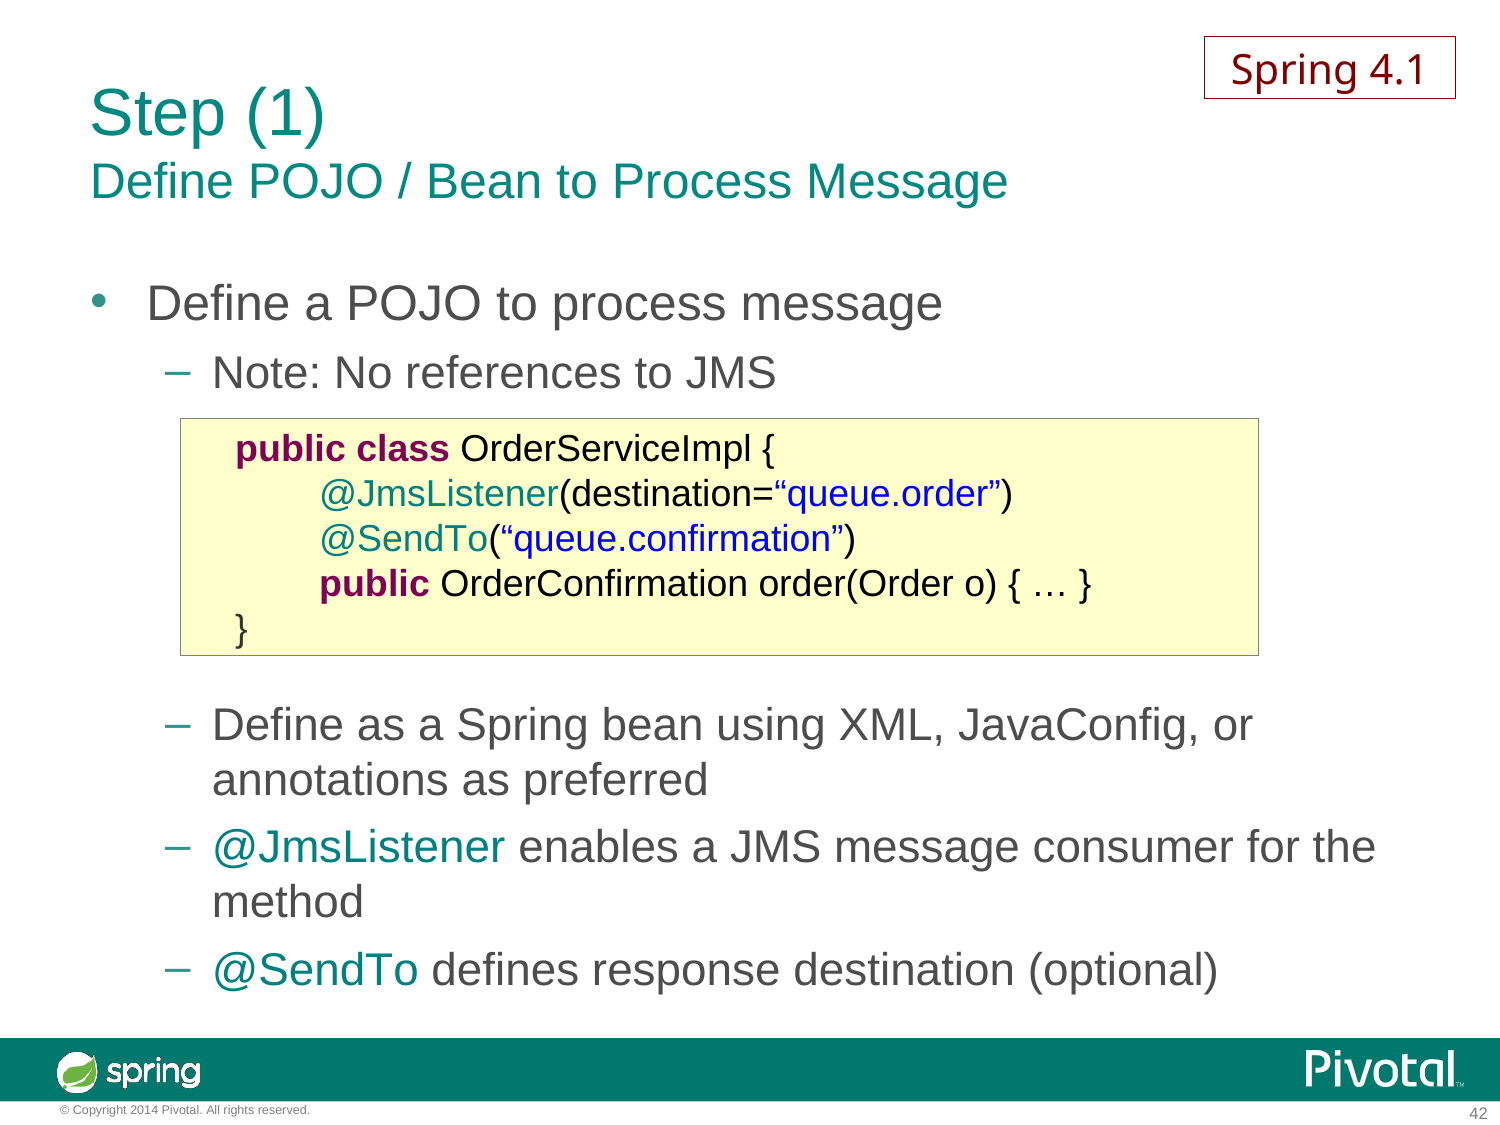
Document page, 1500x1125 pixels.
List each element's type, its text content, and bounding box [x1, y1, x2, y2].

picture [32, 1041, 210, 1103]
text_box public class OrderServiceImpl { @JmsListener(destination=“queue.order”) @SendTo(“queue.confirmation”) public OrderConfirmation order(Order o) { … } } [180, 418, 1259, 656]
picture [1306, 1050, 1464, 1087]
text_box Spring 4.1 [1204, 36, 1456, 99]
list Define a POJO to process message Note: No references to JMS Define as a Spring bean using XML, JavaConfig, or annotations as preferred @JmsListener enables a JMS message consumer for the method @SendTo defines response destination (optional) [75, 262, 1426, 1070]
title Step (1) Define POJO / Bean to Process Message [75, 56, 1291, 222]
